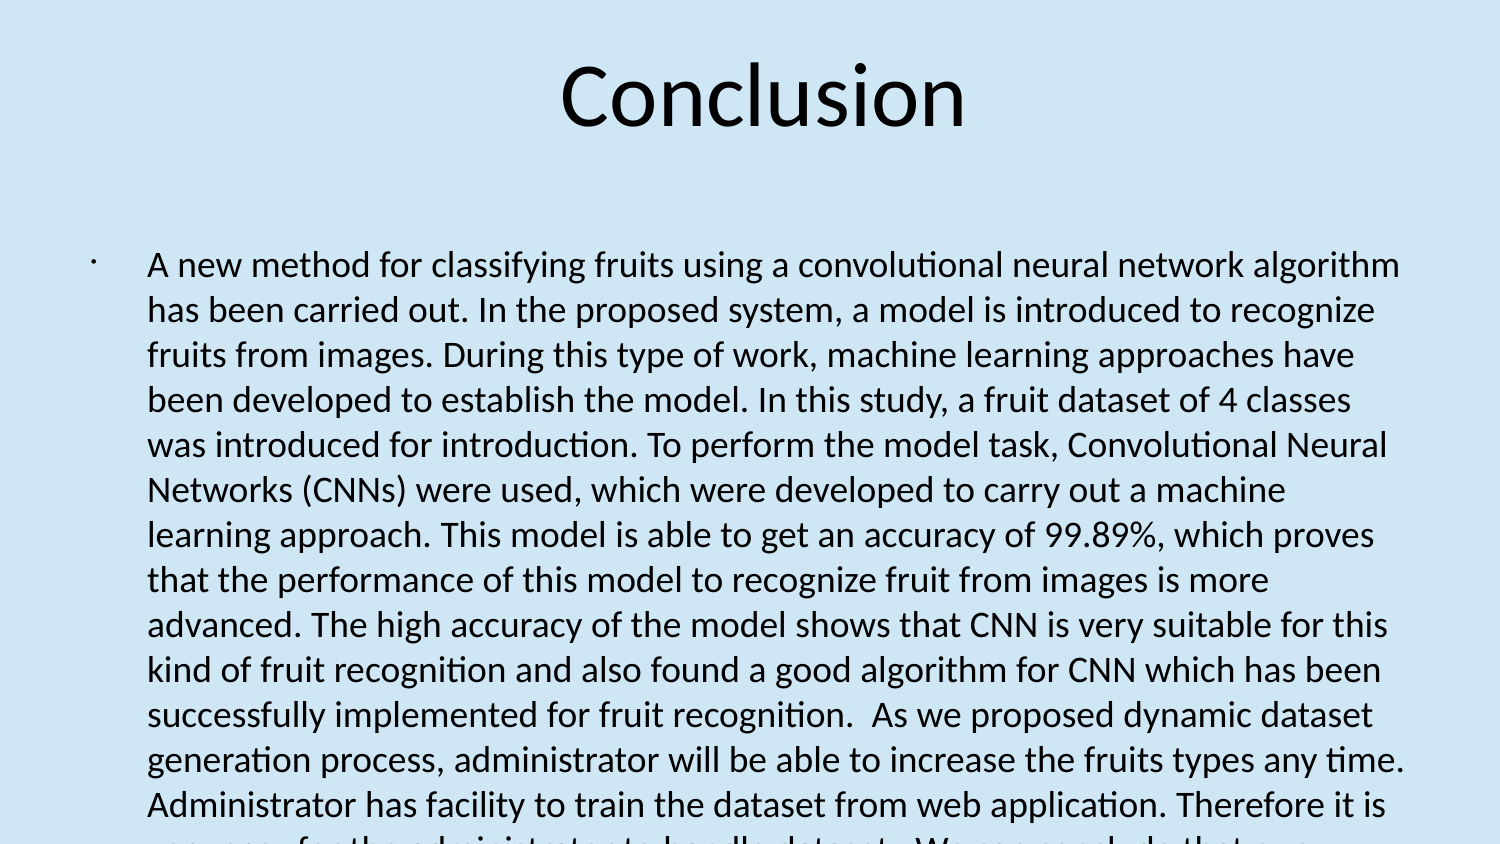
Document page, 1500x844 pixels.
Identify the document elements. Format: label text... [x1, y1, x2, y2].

title Conclusion [87, 27, 1442, 153]
list A new method for classifying fruits using a convolutional neural network algorithm has been carried out. In the proposed system, a model is introduced to recognize fruits from images. During this type of work, machine learning approaches have been developed to establish the model. In this study, a fruit dataset of 4 classes was introduced for introduction. To perform the model task, Convolutional Neural Networks (CNNs) were used, which were developed to carry out a machine learning approach. This model is able to get an accuracy of 99.89%, which proves that the performance of this model to recognize fruit from images is more advanced. The high accuracy of the model shows that CNN is very suitable for this kind of fruit recognition and also found a good algorithm for CNN which has been successfully implemented for fruit recognition. As we proposed dynamic dataset generation process, administrator will be able to increase the fruits types any time. Administrator has facility to train the dataset from web application. Therefore it is very easy for the administrator to handle dataset. We can conclude that our proposed system is very beneficial for customers. [76, 232, 1429, 784]
